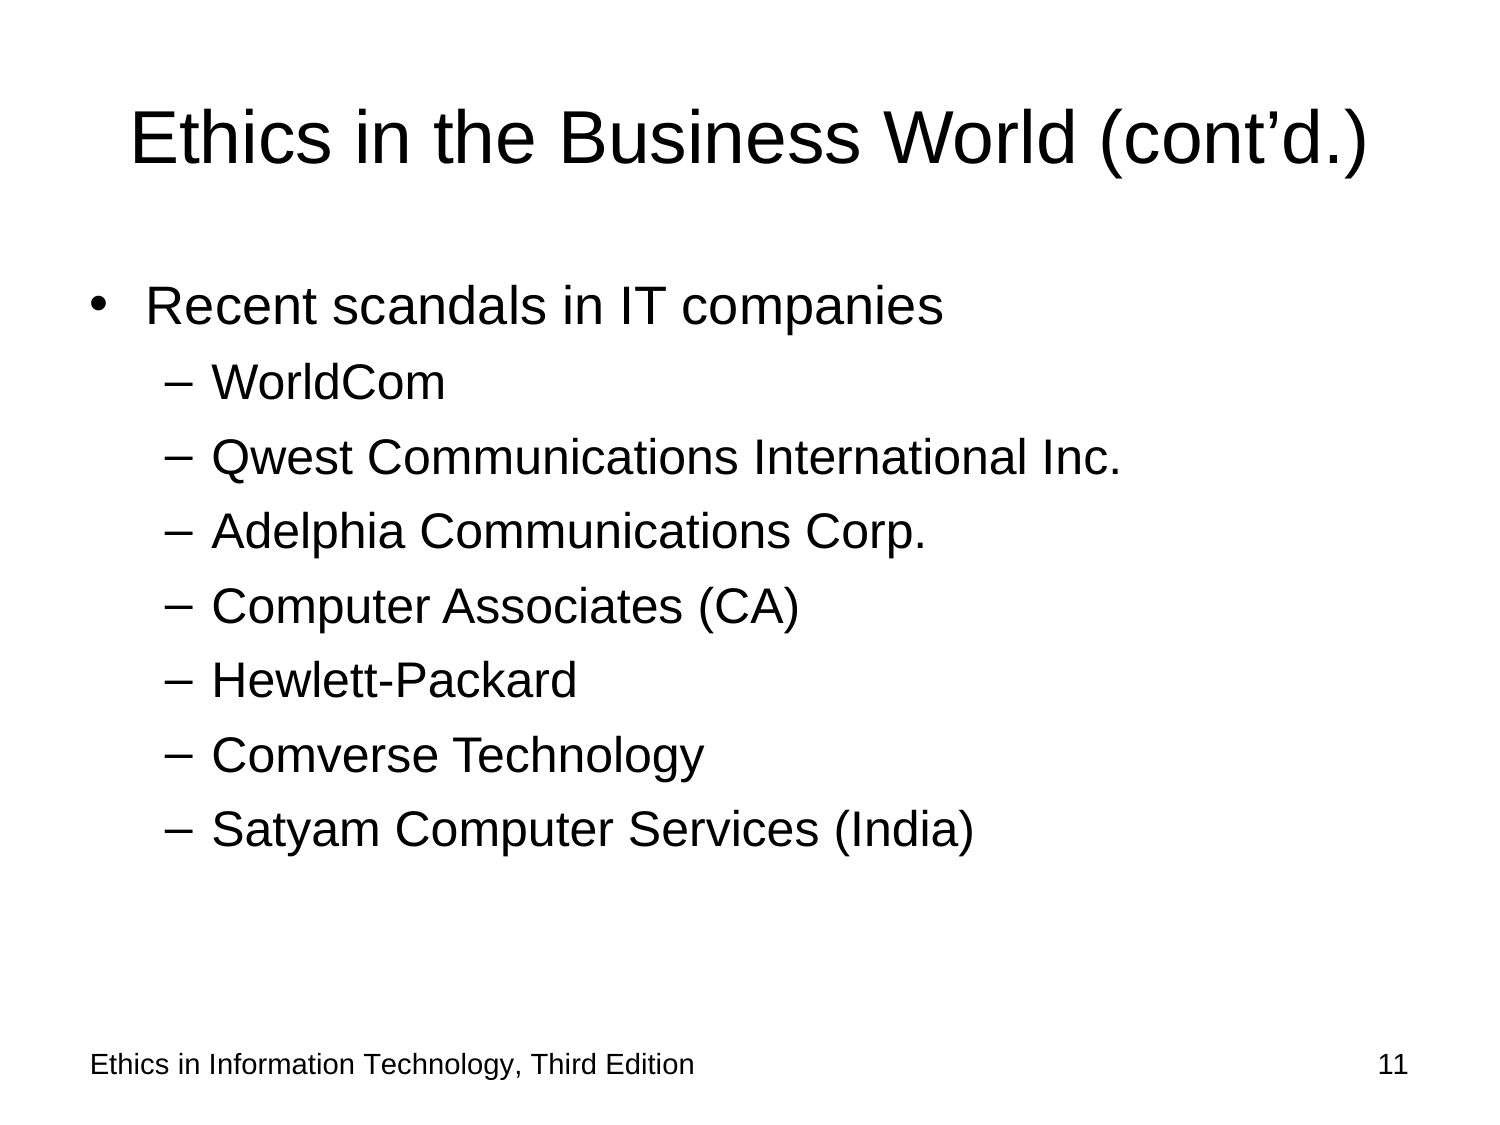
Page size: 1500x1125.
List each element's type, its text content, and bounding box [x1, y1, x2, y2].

title Ethics in the Business World (cont’d.) [75, 45, 1425, 233]
list Recent scandals in IT companies WorldCom Qwest Communications International Inc. Adelphia Communications Corp. Computer Associates (CA) Hewlett-Packard Comverse Technology Satyam Computer Services (India) [75, 262, 1425, 1005]
text_box <number> [1074, 1037, 1425, 1103]
text_box Ethics in Information Technology, Third Edition [74, 1037, 1074, 1103]
